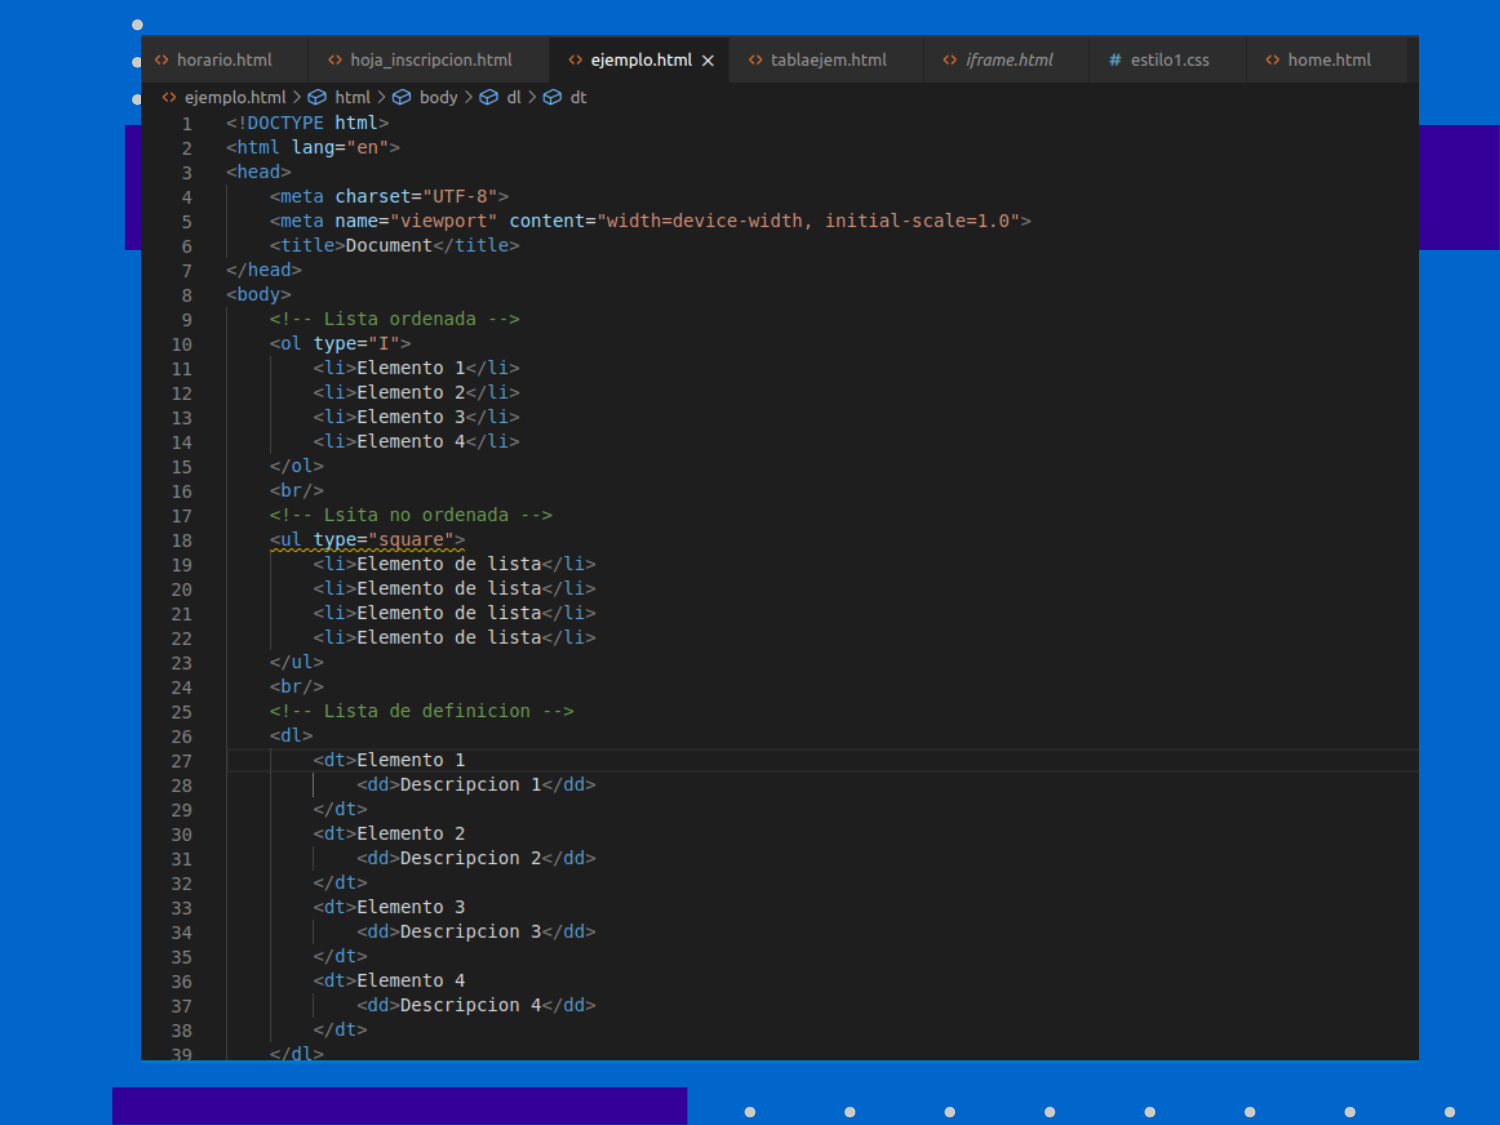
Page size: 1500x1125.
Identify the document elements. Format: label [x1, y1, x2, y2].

picture [141, 35, 1419, 1063]
